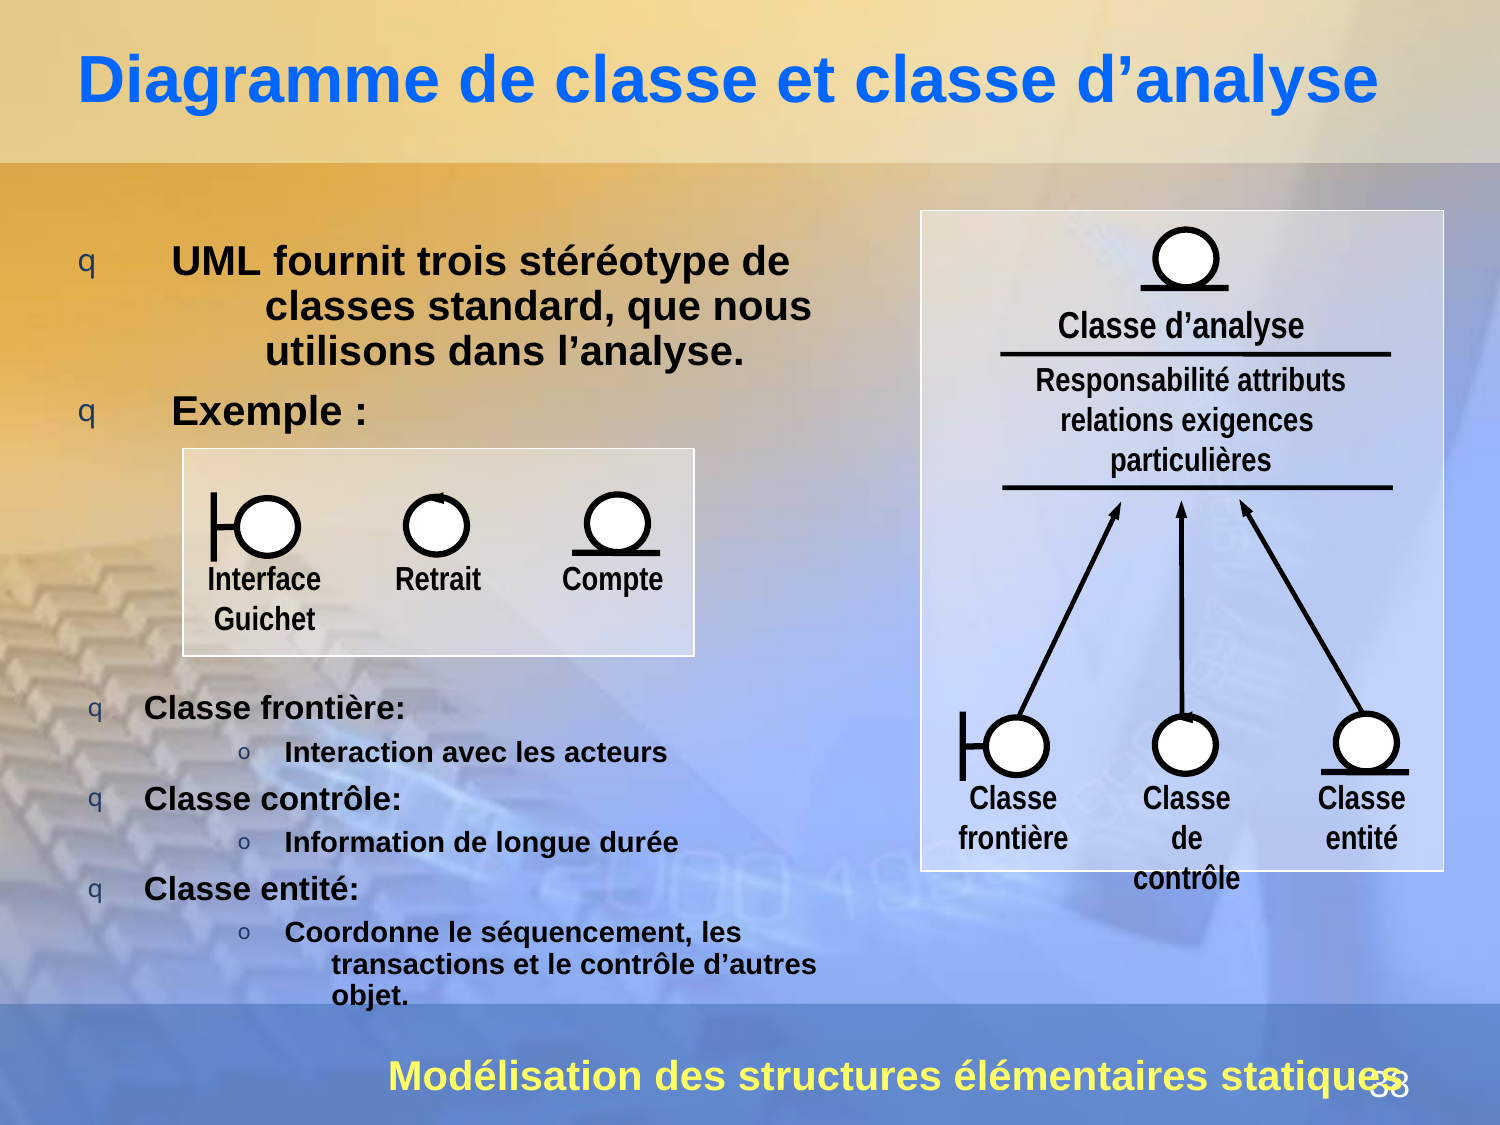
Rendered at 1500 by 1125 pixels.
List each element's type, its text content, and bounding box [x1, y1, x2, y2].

text_box Compte [524, 549, 702, 605]
text_box Retrait [349, 549, 524, 605]
text_box Classe de contrôle [1098, 768, 1273, 864]
list UML fournit trois stéréotype de classes standard, que nous utilisons dans l’analyse. Exemple : [62, 232, 854, 443]
text_box Classe frontière [938, 768, 1090, 864]
text_box Responsabilité attributs relations exigences particulières [1013, 350, 1370, 485]
title Diagramme de classe et classe d’analyse [62, 37, 1469, 125]
text_box [183, 449, 694, 656]
text_box Modélisation des structures élémentaires statiques [388, 1049, 1404, 1099]
text_box Classe frontière: Interaction avec les acteurs Classe contrôle: Information de longue durée Classe entité: Coordonne le séquencement, les transactions et le contrôle d’autres objet. [73, 684, 864, 1020]
text_box Classe entité [1273, 768, 1451, 864]
text_box Interface Guichet [189, 549, 341, 645]
text_box Classe d’analyse [1042, 293, 1360, 350]
text_box [921, 211, 1443, 871]
